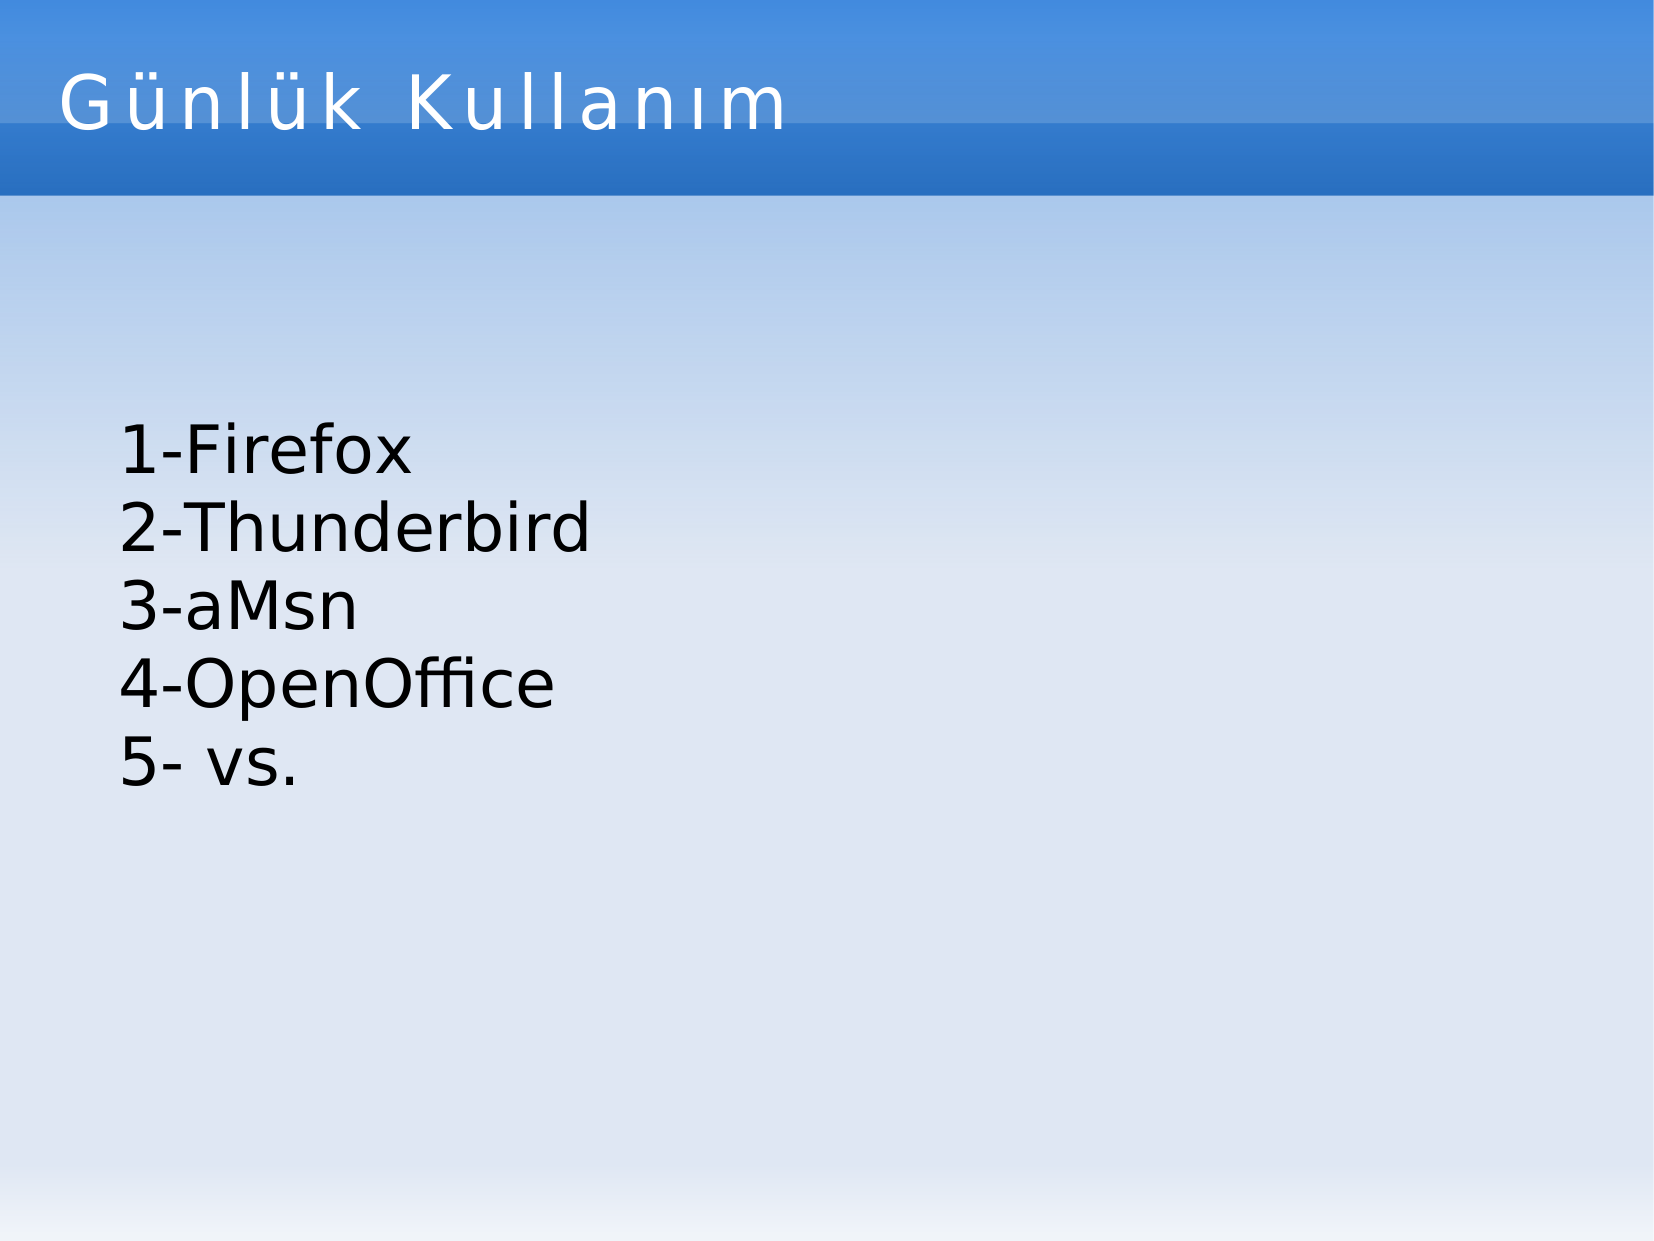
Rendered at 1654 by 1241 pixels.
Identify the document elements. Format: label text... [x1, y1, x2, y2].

title Günlük Kullanım [59, 29, 1270, 178]
picture [0, 0, 1654, 1241]
subtitle 1-Firefox 2-Thunderbird 3-aMsn 4-OpenOffice 5- vs. [82, 297, 1571, 916]
